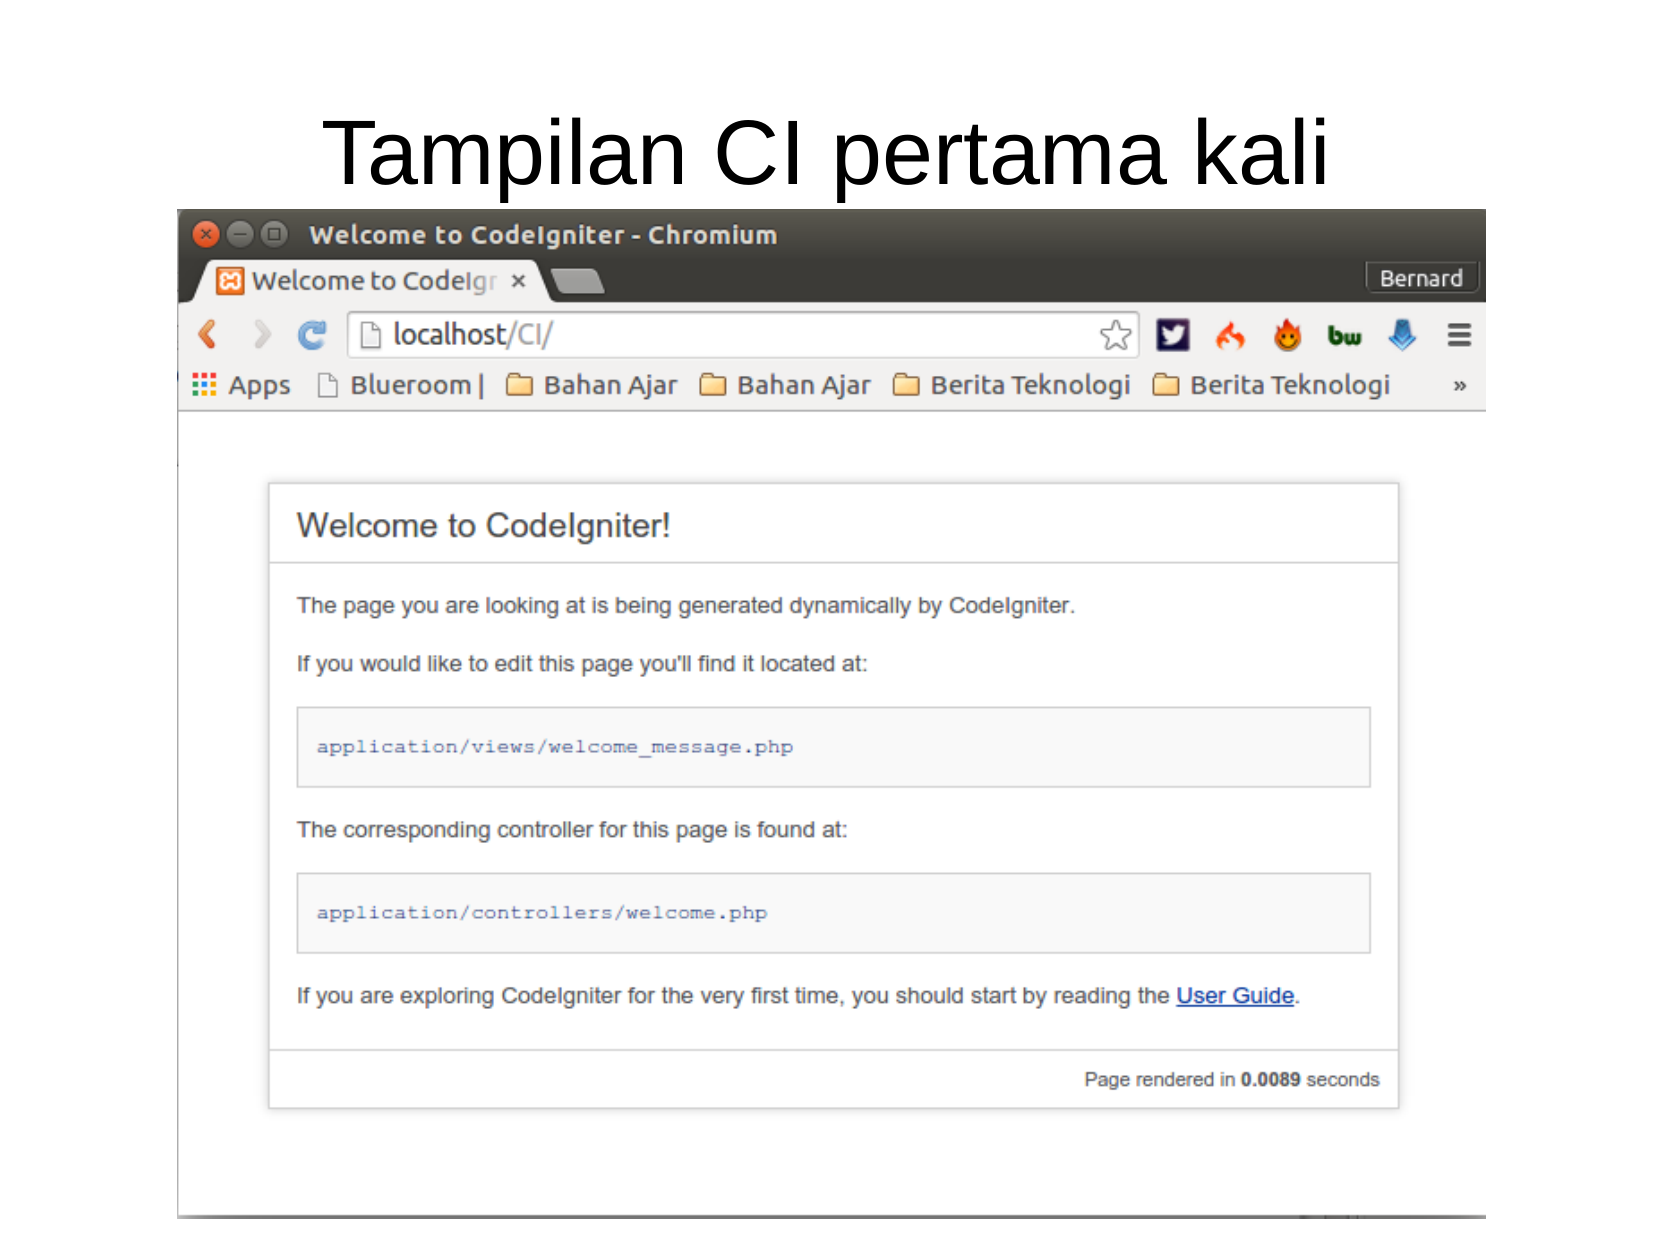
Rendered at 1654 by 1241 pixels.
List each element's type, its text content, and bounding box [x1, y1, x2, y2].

title Tampilan CI pertama kali [82, 49, 1571, 257]
picture [177, 209, 1486, 1219]
